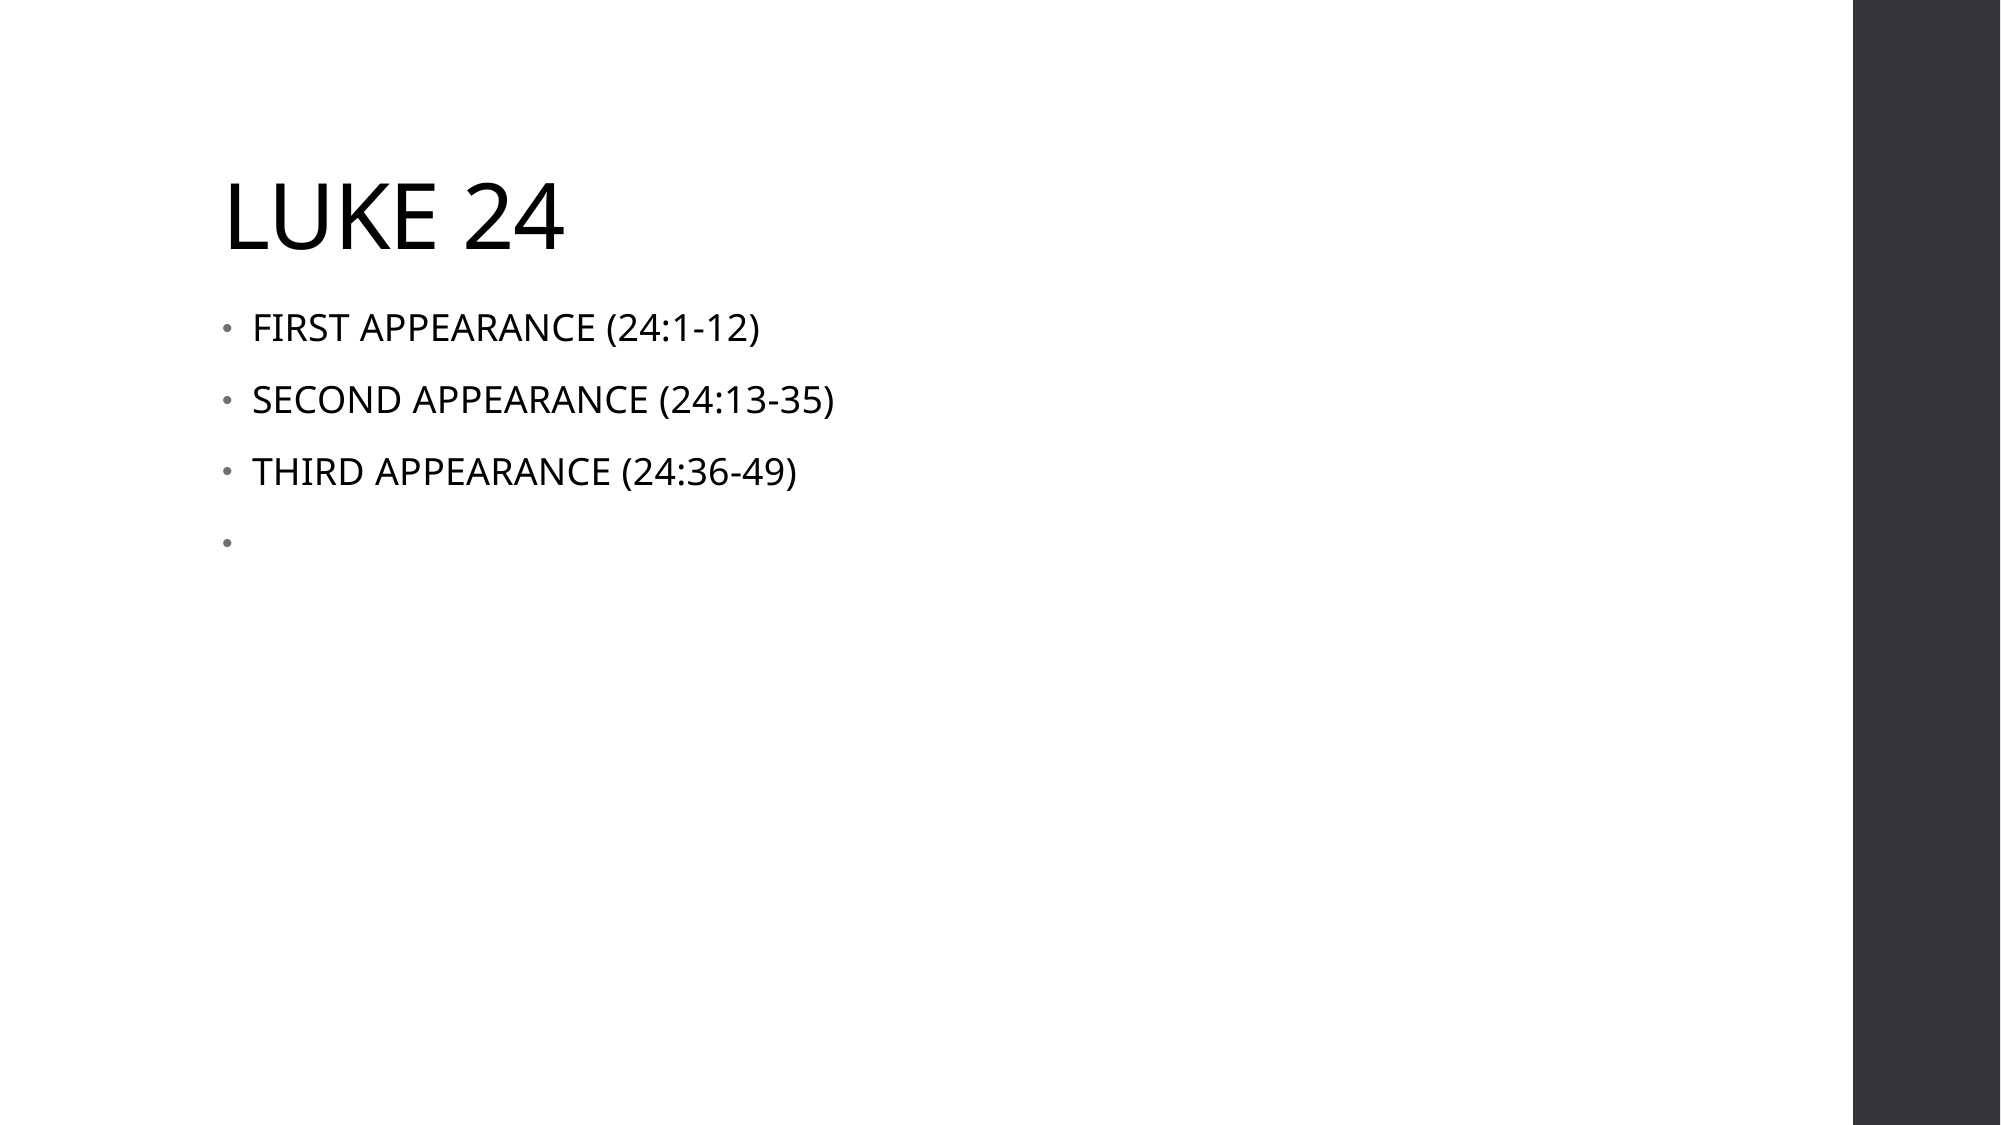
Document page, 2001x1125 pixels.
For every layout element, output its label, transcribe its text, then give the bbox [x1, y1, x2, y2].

title LUKE 24 [206, 60, 1797, 278]
list FIRST APPEARANCE (24:1-12) SECOND APPEARANCE (24:13-35) THIRD APPEARANCE (24:36-49) [206, 299, 1617, 1014]
